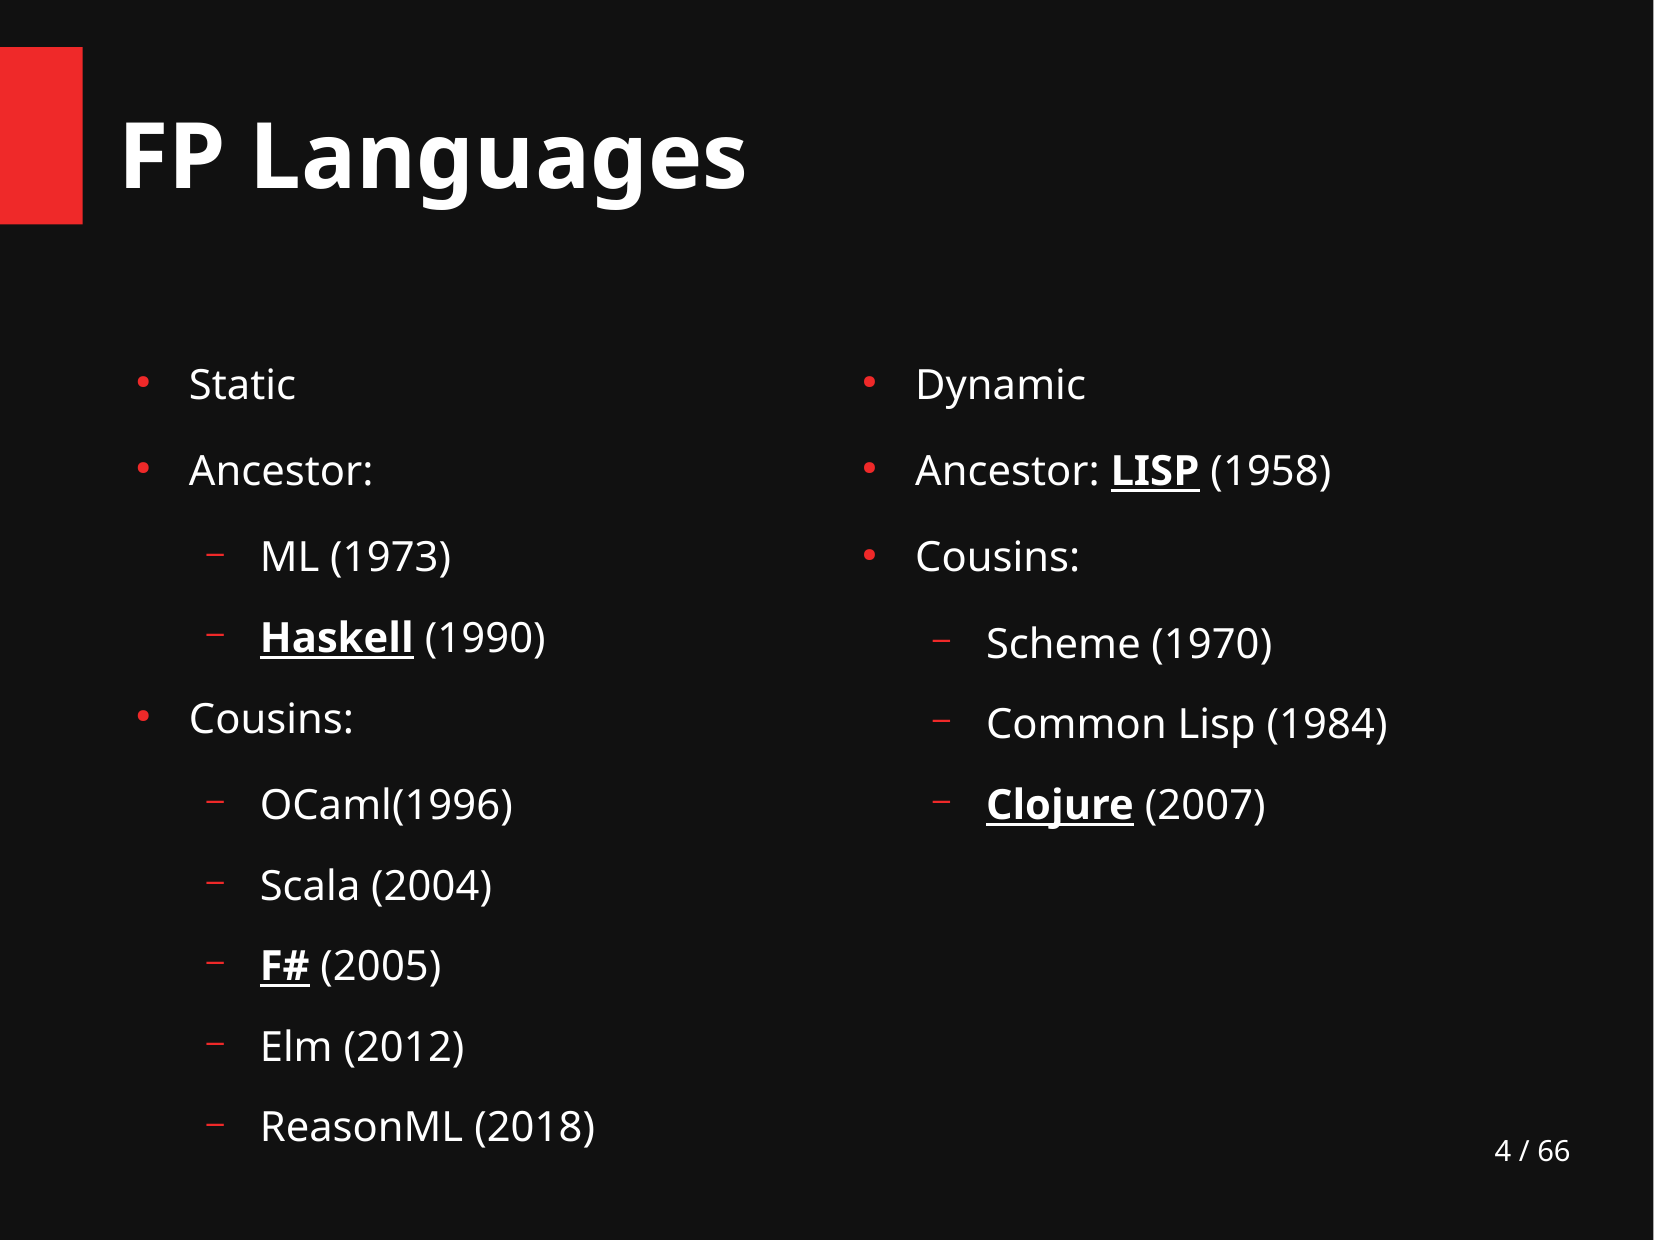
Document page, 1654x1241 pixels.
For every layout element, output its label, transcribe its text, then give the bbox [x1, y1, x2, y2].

list Dynamic Ancestor: LISP (1958) Cousins: Scheme (1970) Common Lisp (1984) Clojure (2007) [844, 354, 1536, 1074]
title FP Languages [118, 49, 1571, 257]
list Static Ancestor: ML (1973) Haskell (1990) Cousins: OCaml(1996) Scala (2004) F# (2005) Elm (2012) ReasonML (2018) [118, 354, 810, 1074]
